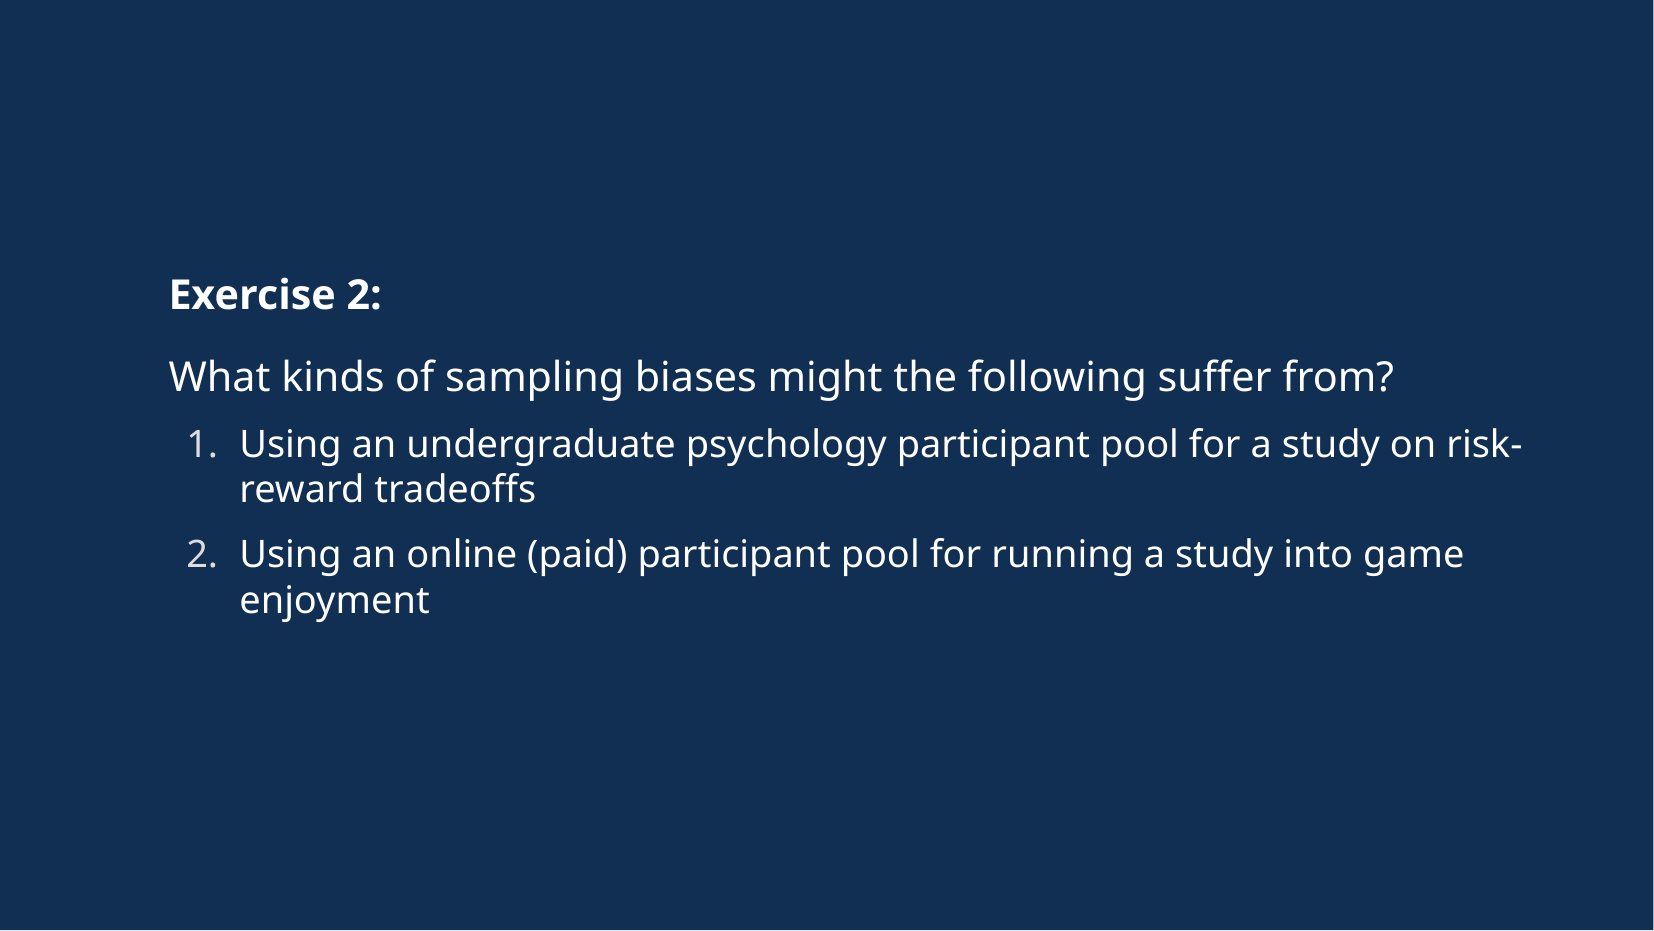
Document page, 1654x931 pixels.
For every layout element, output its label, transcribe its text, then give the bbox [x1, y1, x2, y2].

list Exercise 2: What kinds of sampling biases might the following suffer from? Using an undergraduate psychology participant pool for a study on risk-reward tradeoffs Using an online (paid) participant pool for running a study into game enjoyment [97, 268, 1563, 806]
